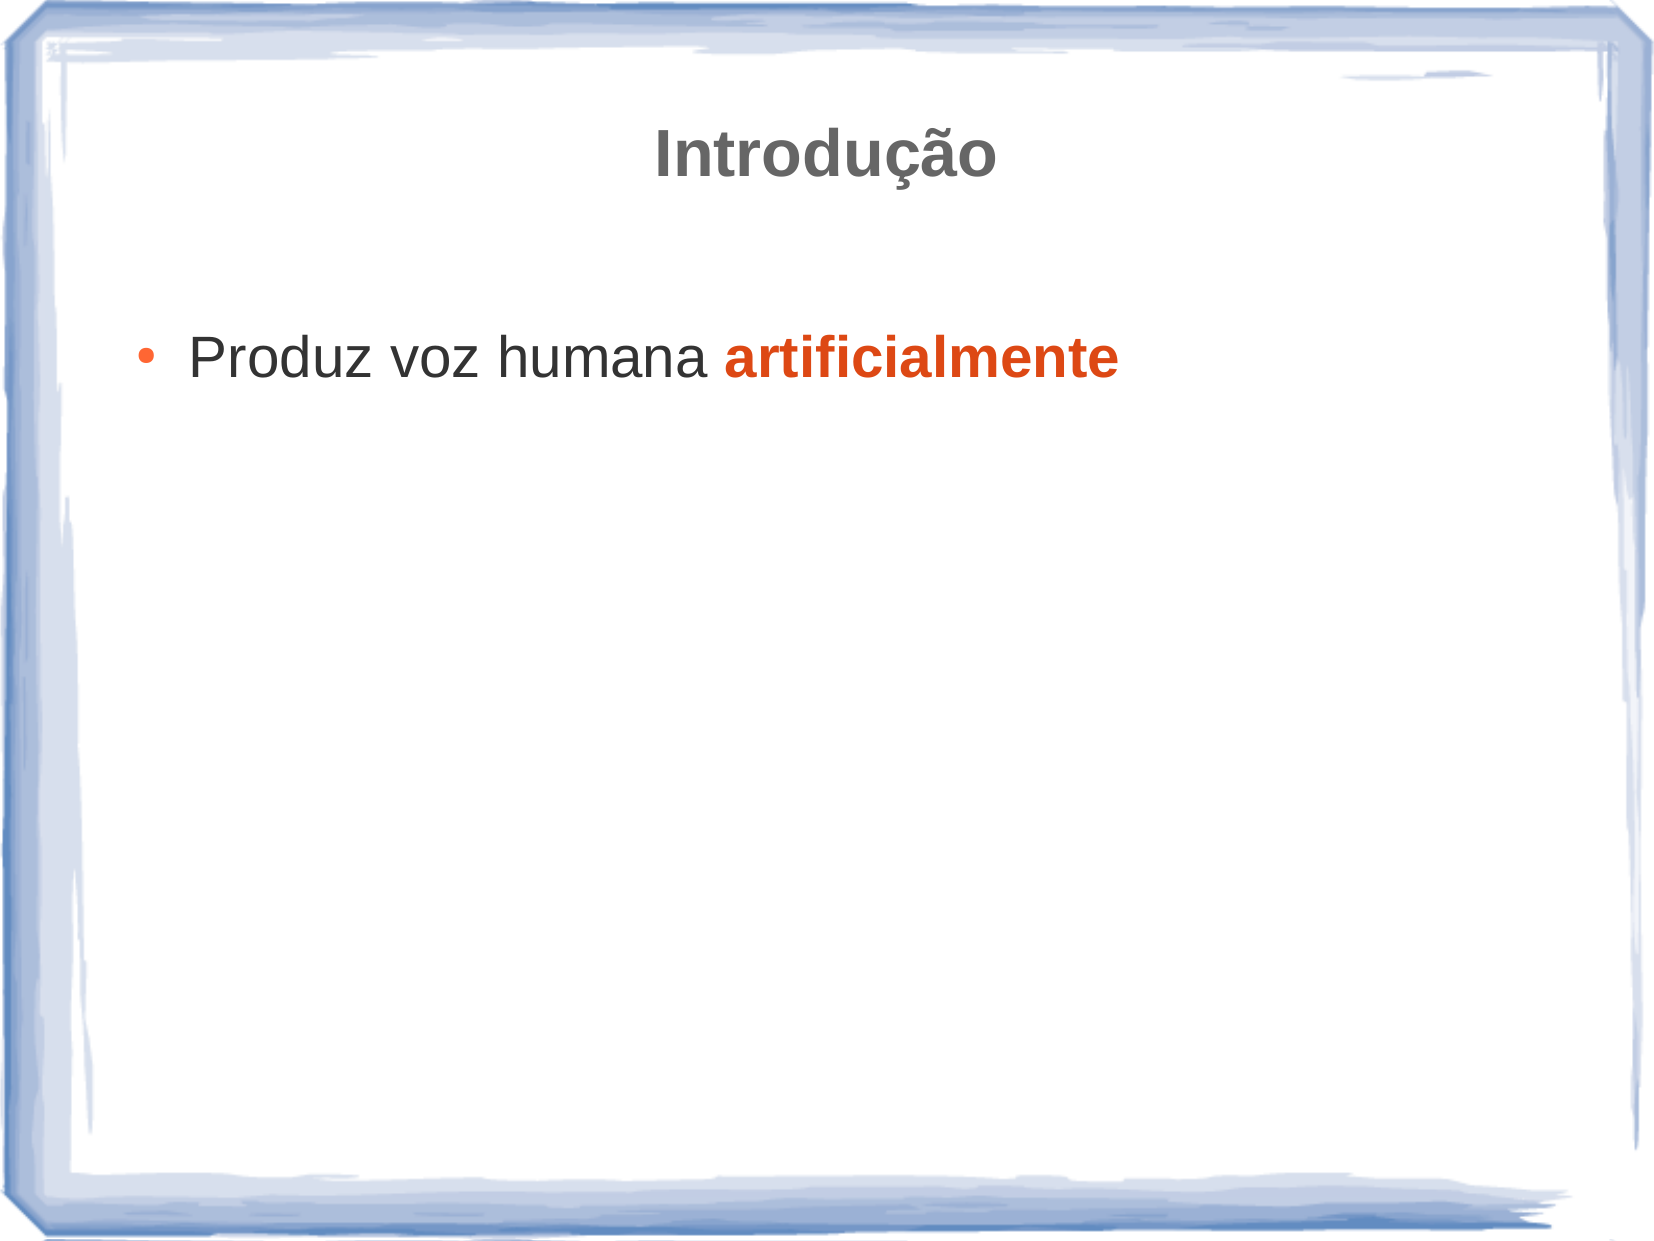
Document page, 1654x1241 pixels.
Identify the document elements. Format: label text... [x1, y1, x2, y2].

picture [0, 0, 1654, 1241]
list Produz voz humana artificialmente [118, 324, 1571, 1045]
title Introdução [82, 49, 1571, 257]
